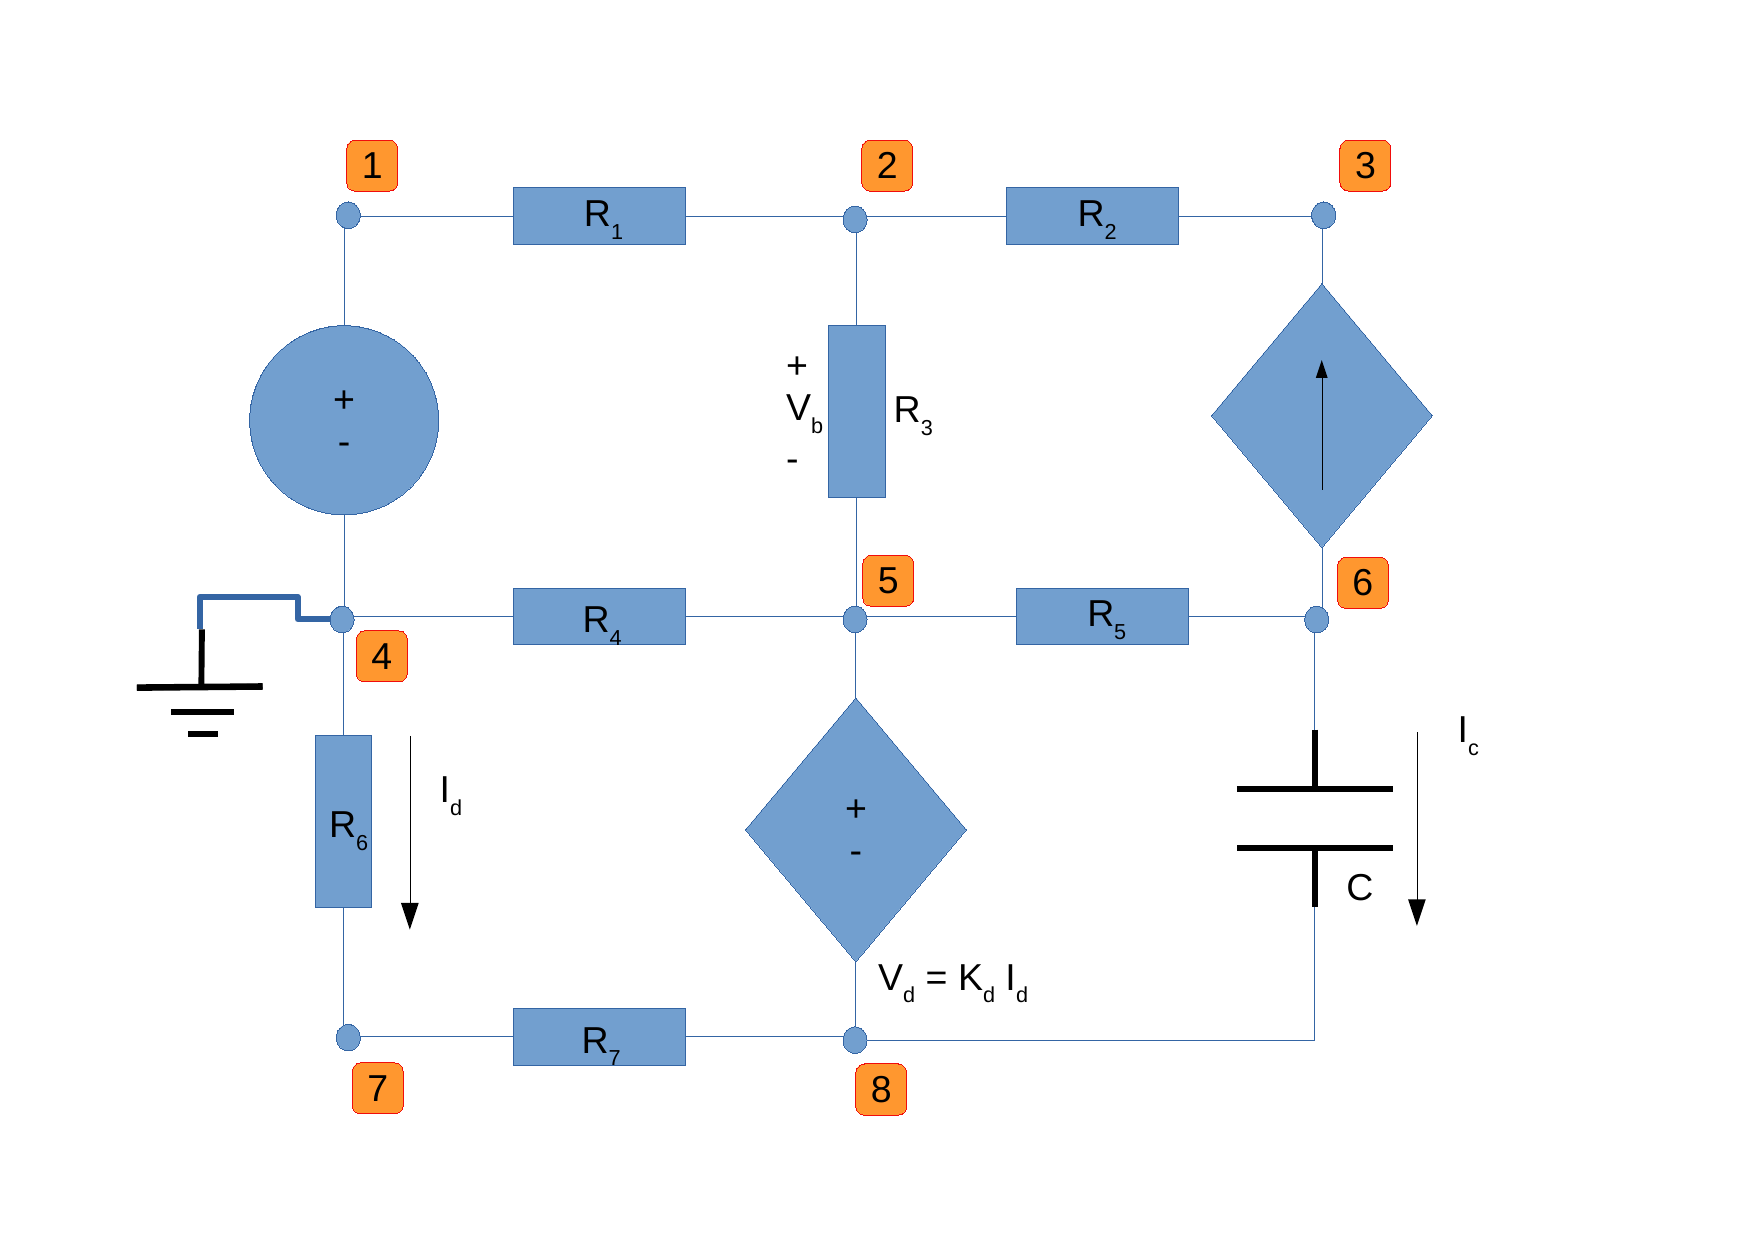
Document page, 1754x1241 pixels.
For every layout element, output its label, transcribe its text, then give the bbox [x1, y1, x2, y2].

text_box [1152, 187, 1179, 245]
text_box [315, 735, 372, 796]
text_box [336, 201, 361, 229]
text_box + - [249, 325, 439, 515]
text_box 3 [1339, 140, 1391, 192]
text_box [1155, 588, 1189, 645]
text_box R6 [411, 796, 424, 911]
text_box [843, 606, 868, 633]
text_box C [1331, 858, 1405, 921]
text_box [843, 1026, 868, 1054]
text_box 6 [1337, 557, 1389, 609]
text_box [843, 206, 868, 233]
text_box [1311, 201, 1336, 229]
text_box [1211, 283, 1433, 548]
text_box [1006, 187, 1062, 245]
text_box [1016, 588, 1072, 645]
text_box [1304, 606, 1329, 633]
text_box R7 [566, 1012, 647, 1078]
text_box 2 [861, 140, 913, 192]
text_box [336, 1024, 361, 1051]
text_box 7 [352, 1062, 404, 1114]
text_box 5 [862, 555, 914, 607]
text_box [513, 588, 686, 645]
text_box Id [424, 761, 614, 949]
text_box + Vb - [771, 337, 838, 488]
text_box R6 [314, 796, 410, 911]
text_box 8 [855, 1063, 907, 1116]
text_box [330, 606, 355, 633]
text_box 4 [356, 630, 408, 682]
text_box R4 [567, 591, 649, 658]
text_box R2 [1062, 185, 1152, 252]
text_box [828, 325, 886, 498]
text_box [646, 187, 686, 245]
text_box R5 [1072, 585, 1155, 654]
text_box R1 [569, 185, 646, 252]
text_box [513, 1008, 686, 1066]
text_box R3 [879, 381, 948, 451]
text_box Ic [1442, 701, 1665, 816]
text_box Vd = Kd Id [863, 948, 1194, 1064]
text_box [513, 187, 569, 245]
text_box + - [745, 697, 967, 962]
text_box 1 [346, 140, 398, 192]
